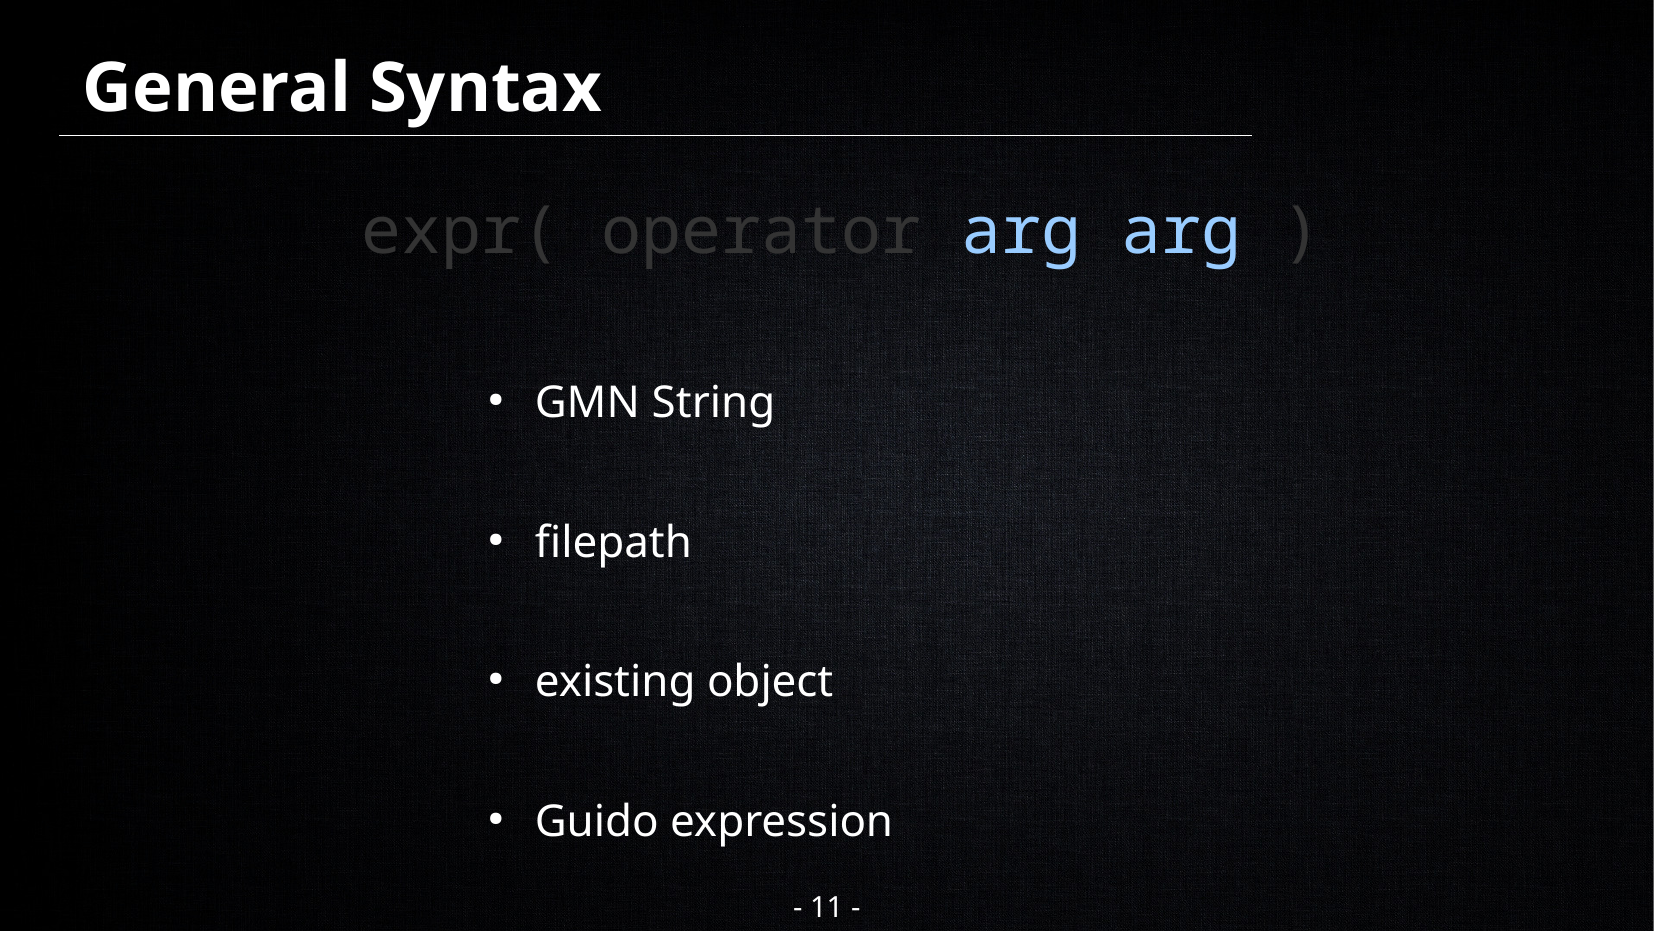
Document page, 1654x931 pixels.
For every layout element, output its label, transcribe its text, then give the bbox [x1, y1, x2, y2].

title General Syntax [82, 7, 1571, 163]
picture [0, 0, 1654, 931]
text_box expr( operator arg arg ) [347, 175, 1337, 257]
list GMN String filepath existing object Guido expression [472, 310, 1199, 851]
